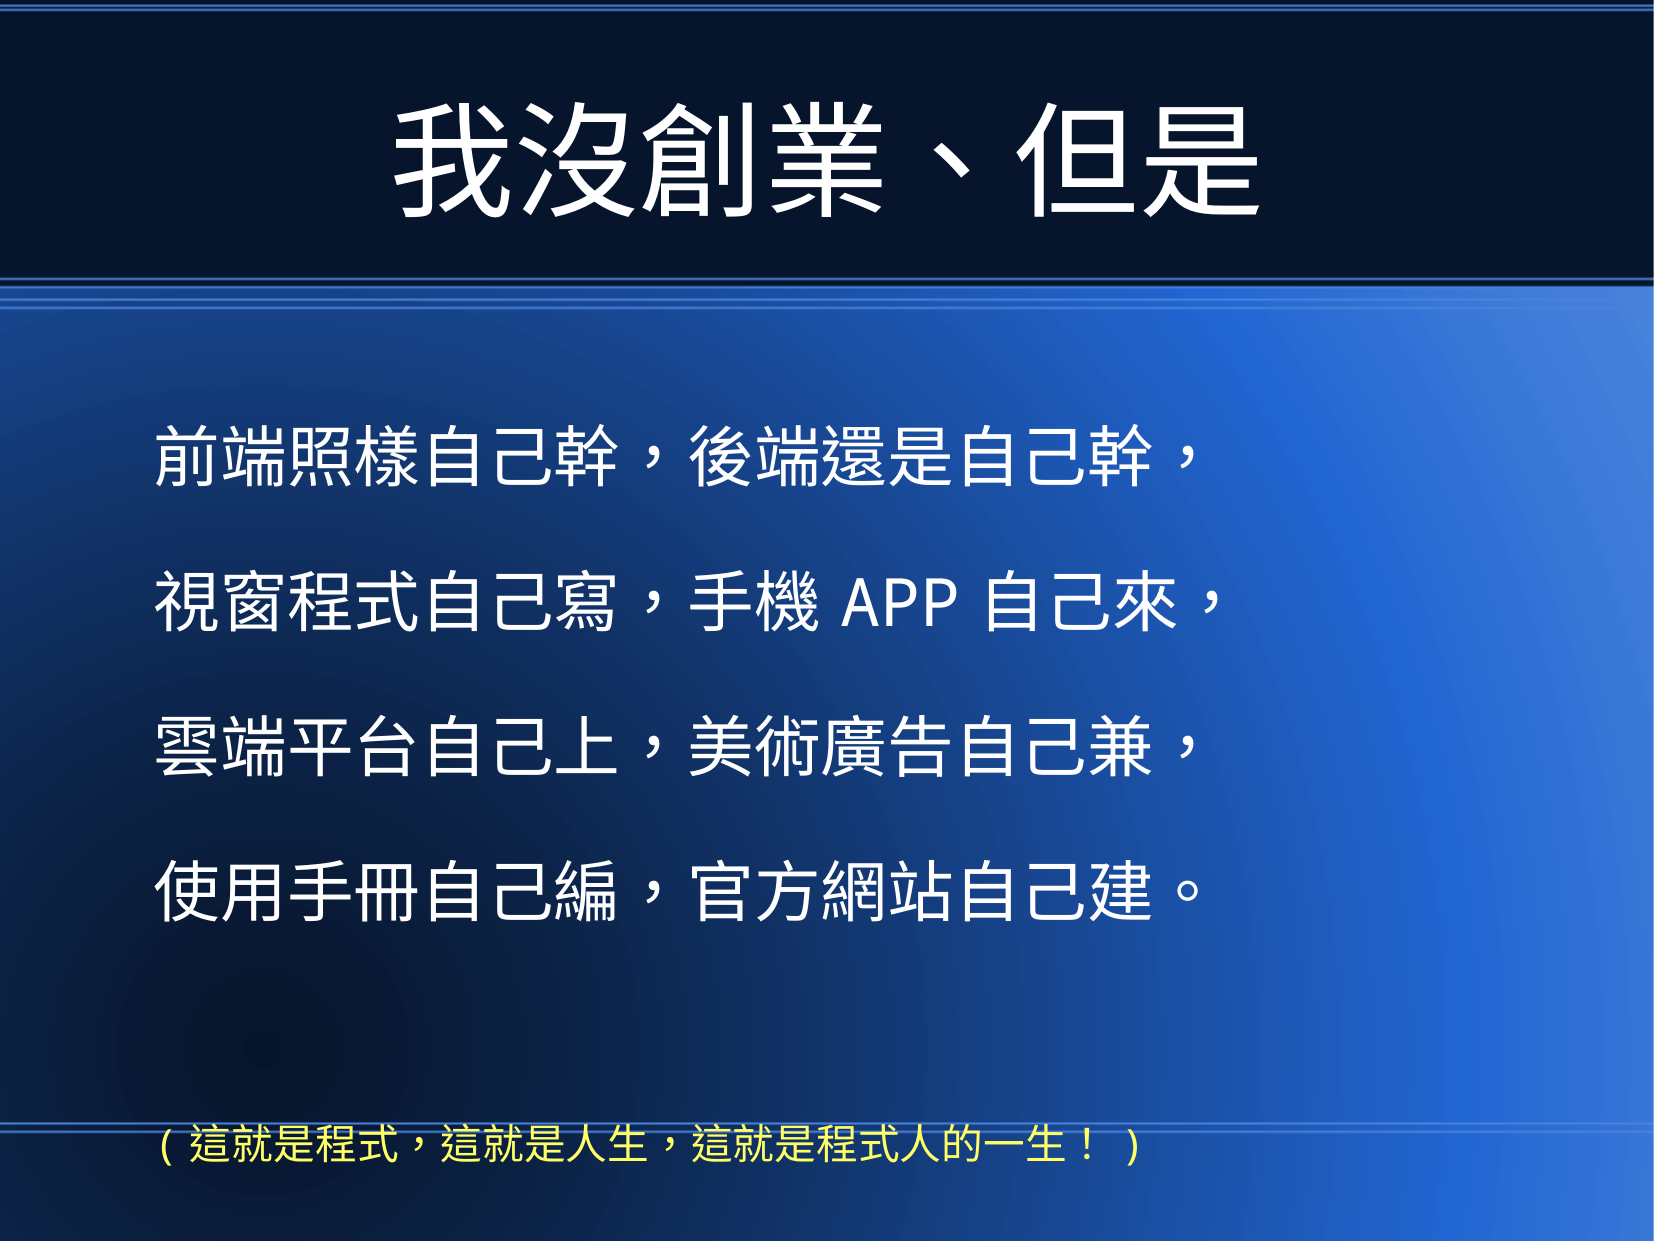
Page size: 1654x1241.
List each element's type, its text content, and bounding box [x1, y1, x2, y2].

title 我沒創業、但是 [82, 49, 1571, 257]
picture [0, 0, 1654, 1241]
list 前端照樣自己幹，後端還是自己幹， 視窗程式自己寫，手機APP自己來， 雲端平台自己上，美術廣告自己兼， 使用手冊自己編，官方網站自己建。 (這就是程式，這就是人生，這就是程式人的一生！) [82, 355, 1571, 1241]
